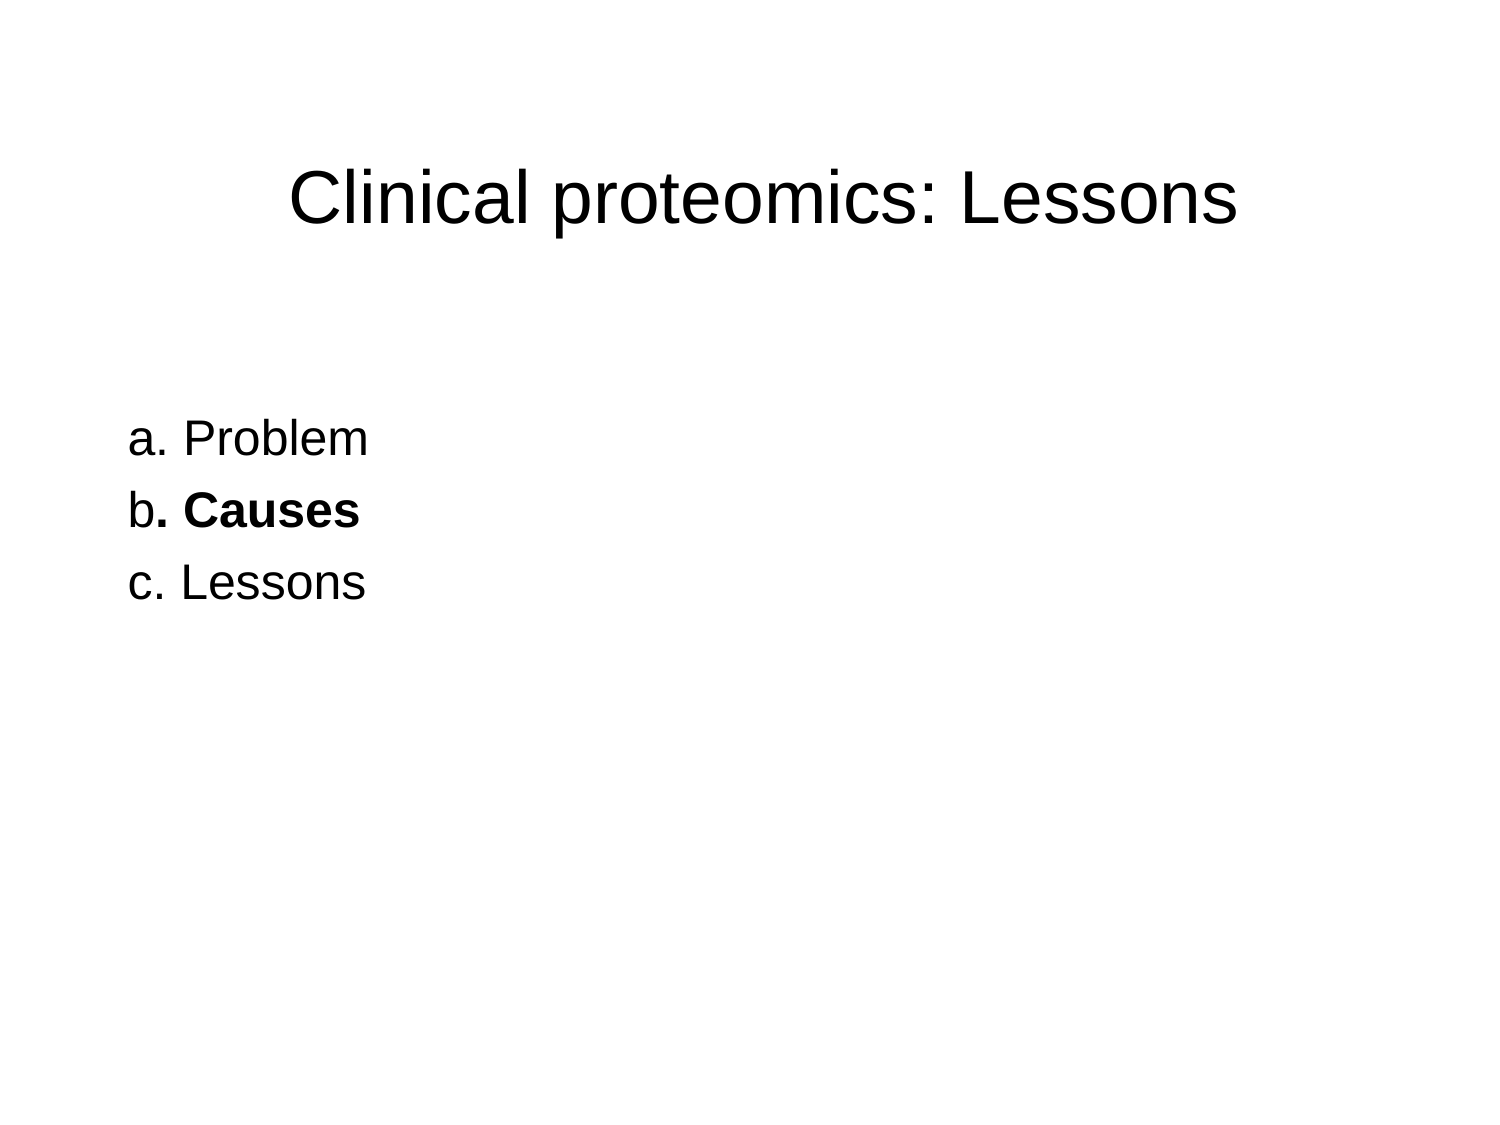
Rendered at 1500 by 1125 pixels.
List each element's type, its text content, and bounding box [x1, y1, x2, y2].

title Clinical proteomics: Lessons [63, 99, 1466, 288]
list a. Problem b. Causes c. Lessons [112, 324, 1388, 1000]
